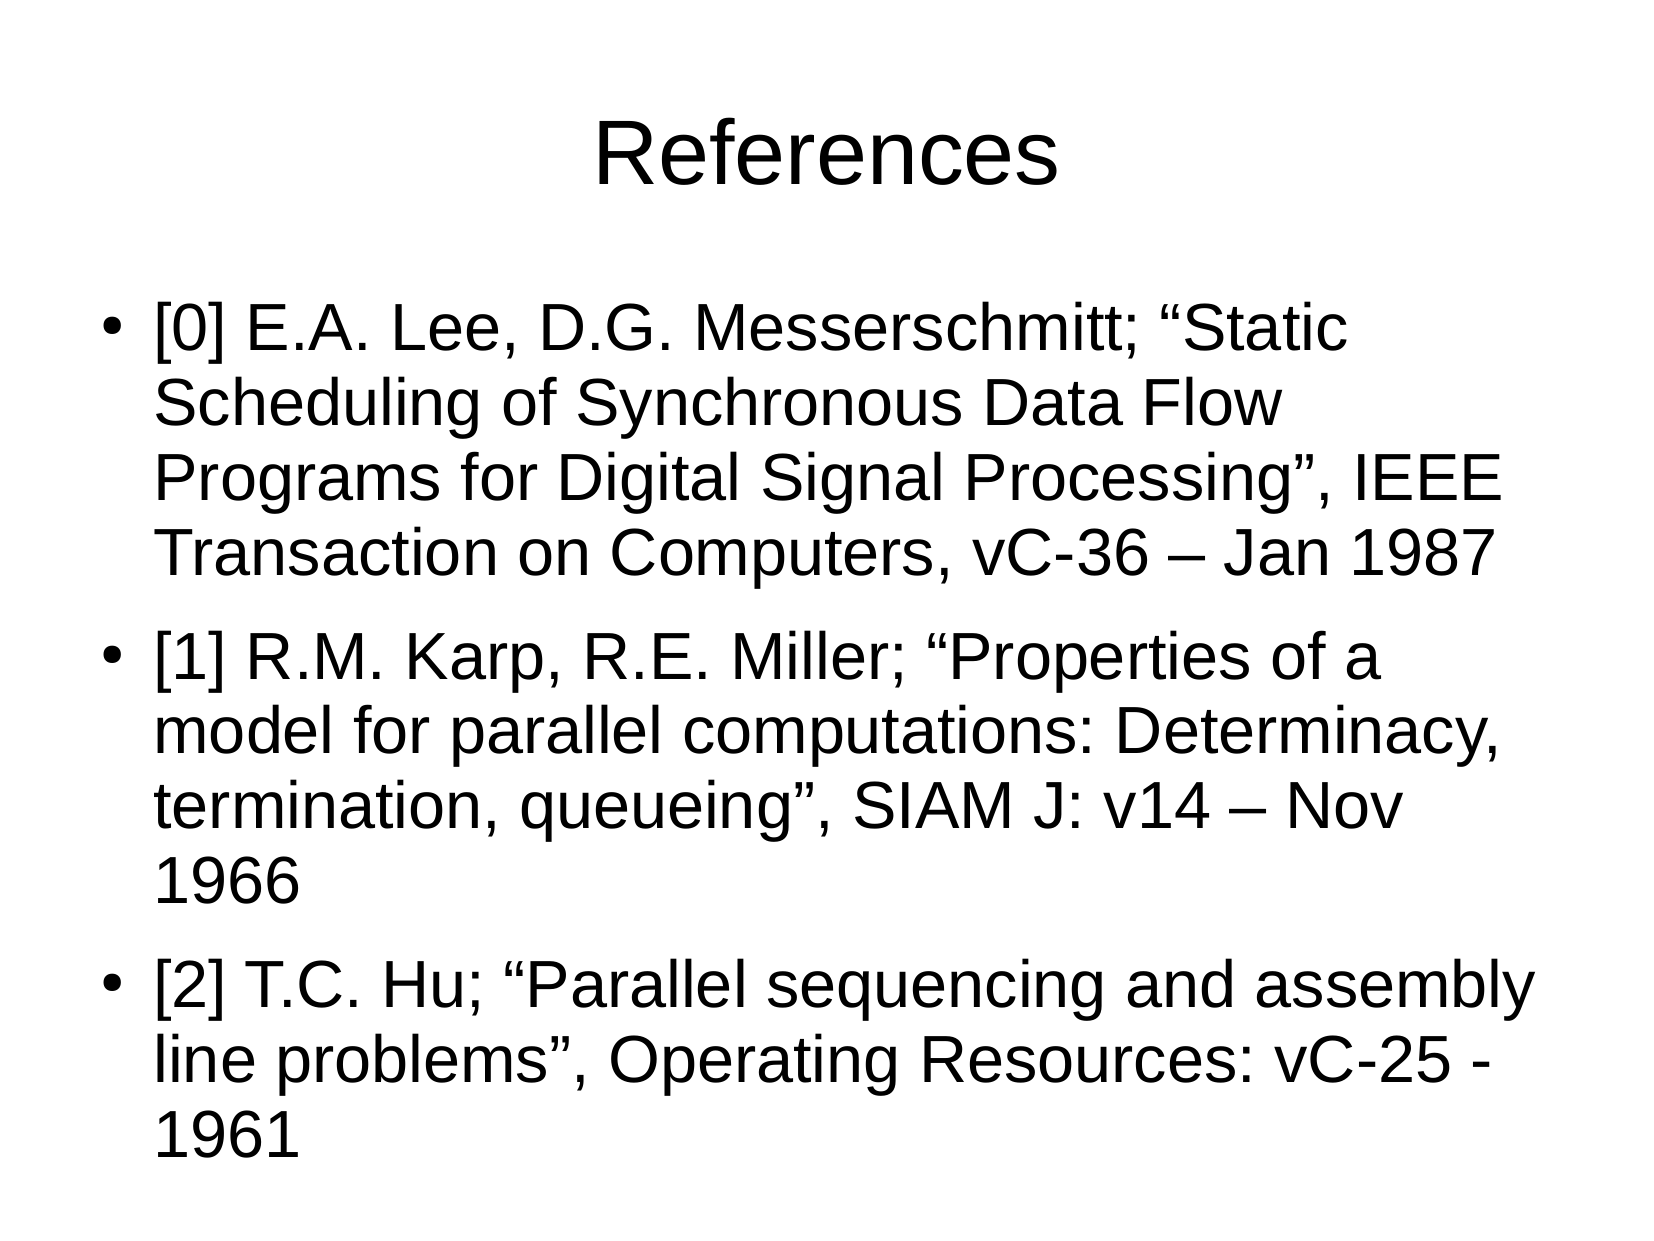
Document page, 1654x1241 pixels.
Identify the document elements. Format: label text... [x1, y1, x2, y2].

list [0] E.A. Lee, D.G. Messerschmitt; “Static Scheduling of Synchronous Data Flow Programs for Digital Signal Processing”, IEEE Transaction on Computers, vC-36 – Jan 1987 [1] R.M. Karp, R.E. Miller; “Properties of a model for parallel computations: Determinacy, termination, queueing”, SIAM J: v14 – Nov 1966 [2] T.C. Hu; “Parallel sequencing and assembly line problems”, Operating Resources: vC-25 - 1961 [82, 290, 1571, 1109]
title References [82, 49, 1571, 257]
